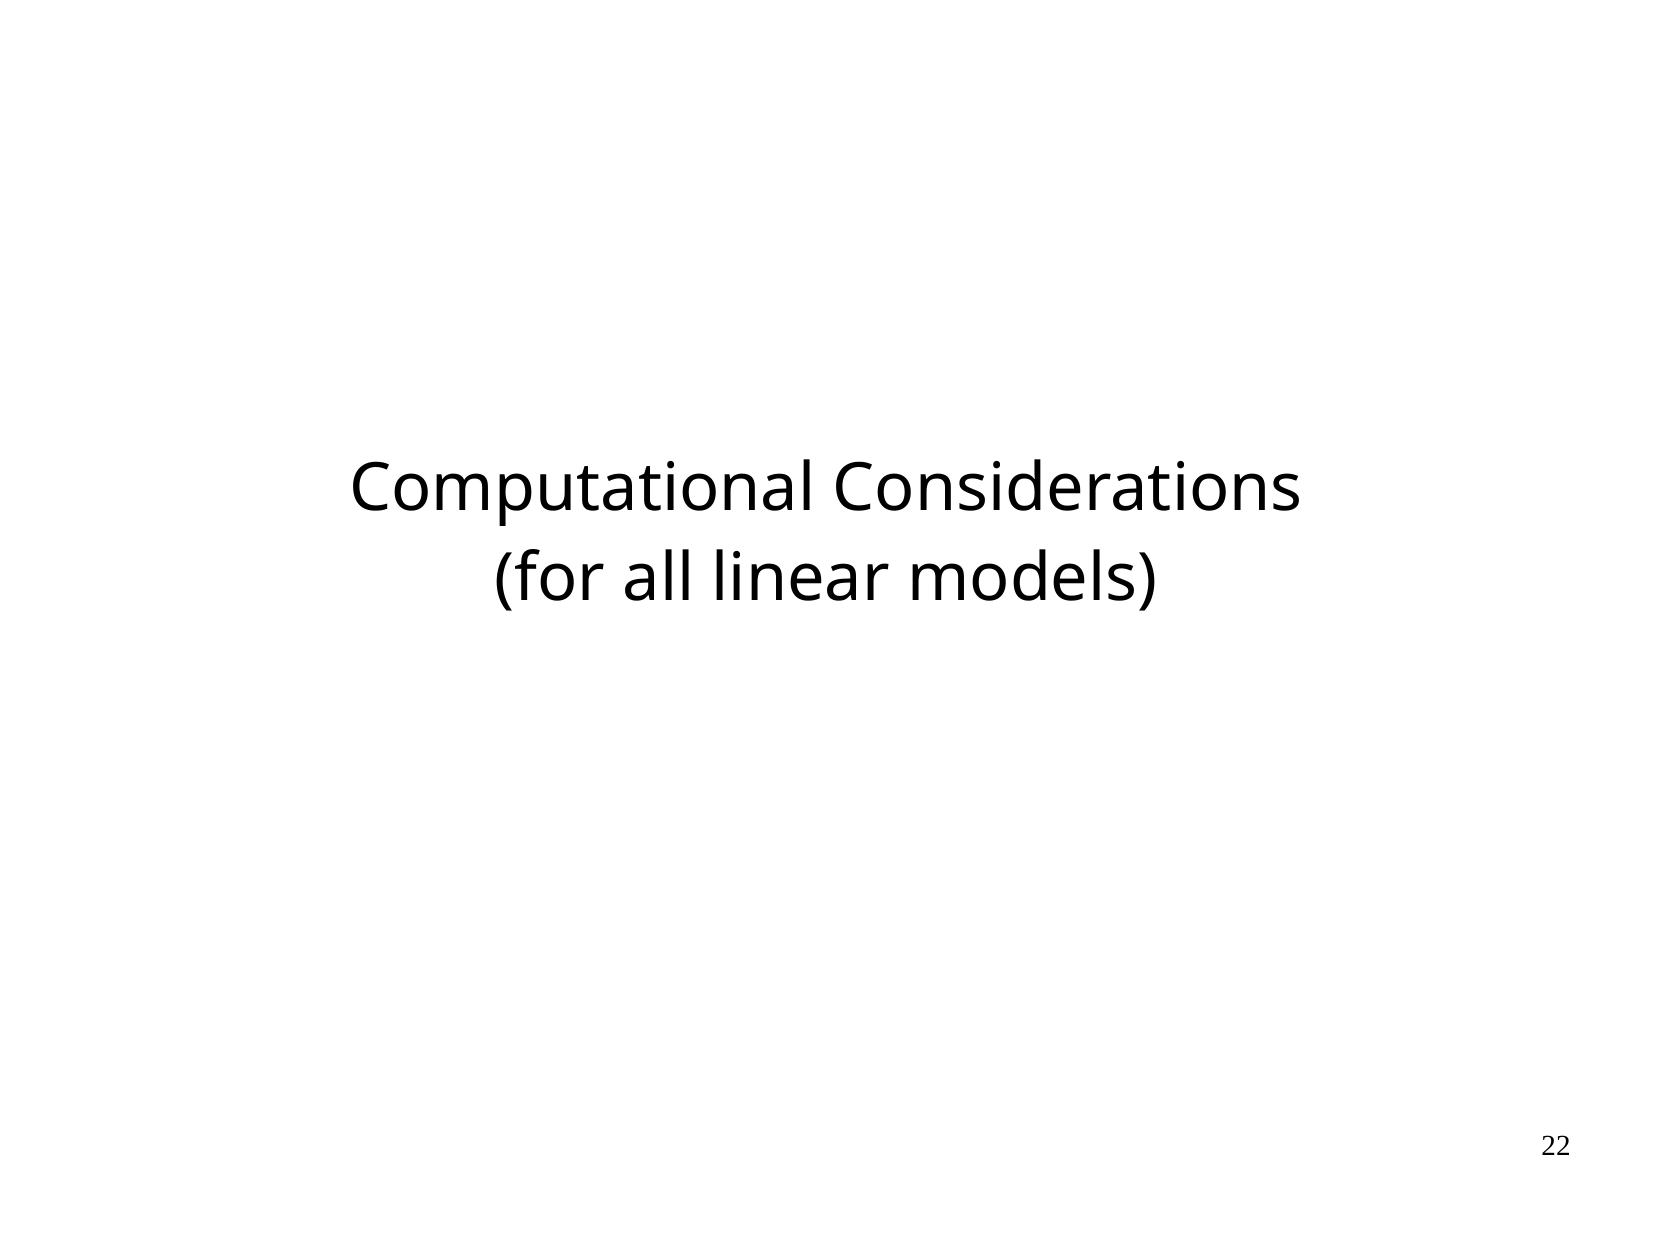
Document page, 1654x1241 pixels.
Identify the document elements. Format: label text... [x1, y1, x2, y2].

subtitle Computational Considerations (for all linear models) [82, 49, 1571, 1010]
